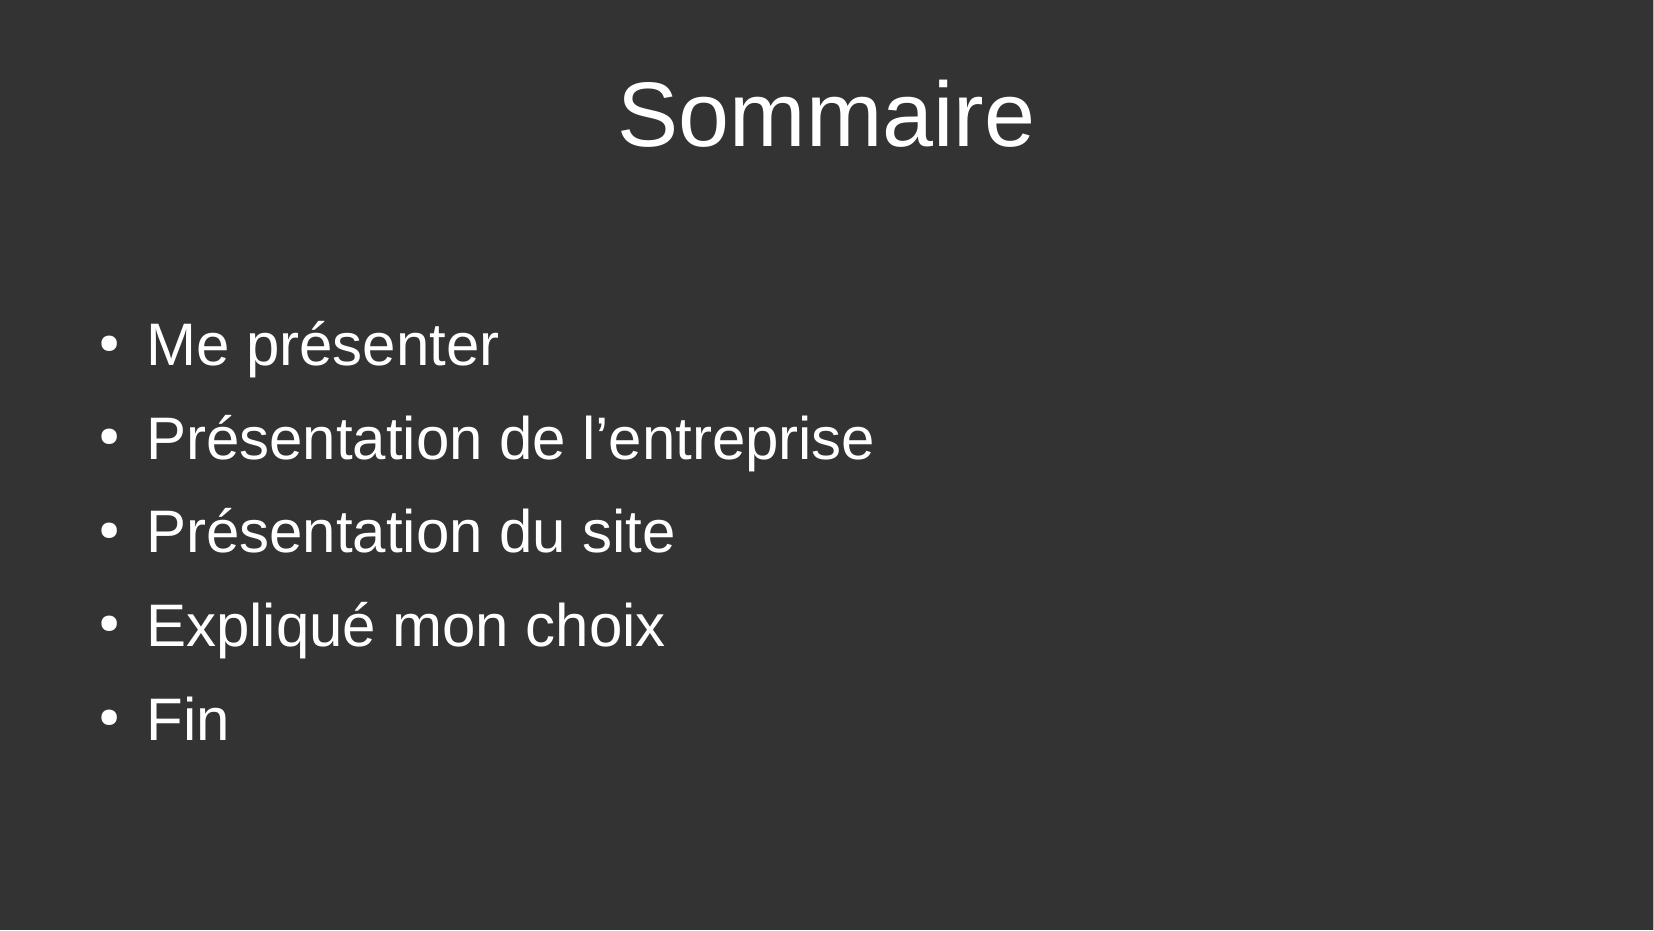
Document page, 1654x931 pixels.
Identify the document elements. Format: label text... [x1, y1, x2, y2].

title Sommaire [82, 37, 1571, 193]
list Me présenter Présentation de l’entreprise Présentation du site Expliqué mon choix Fin [82, 217, 1571, 758]
